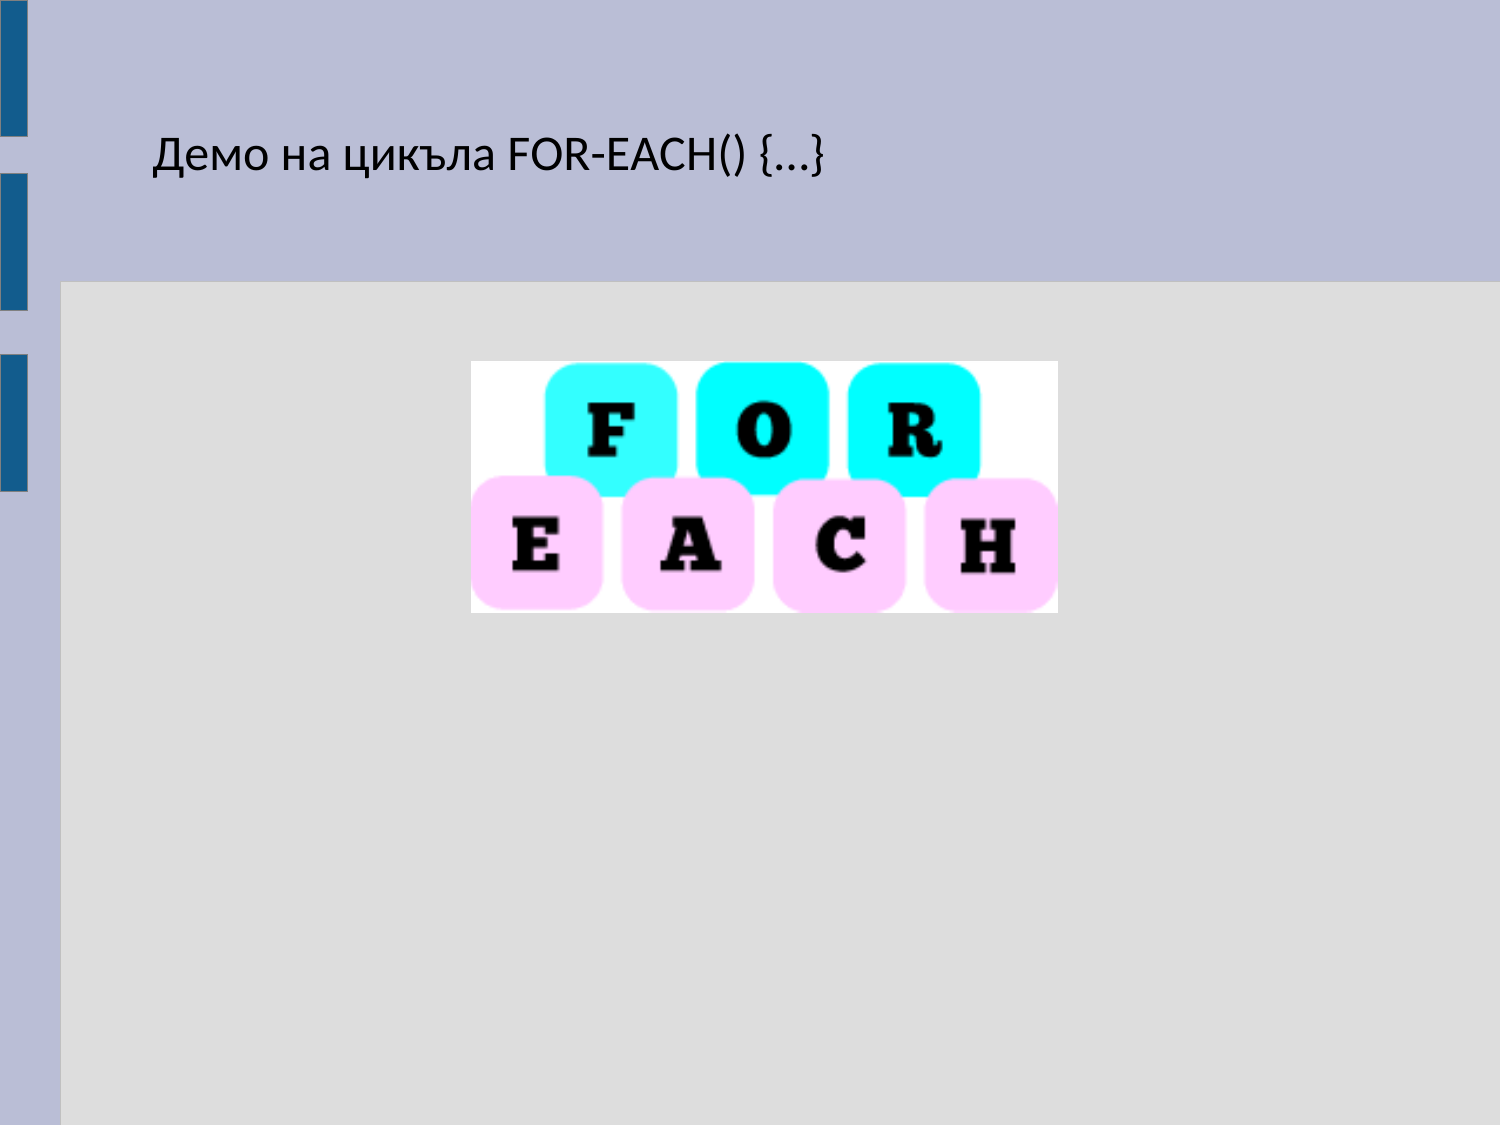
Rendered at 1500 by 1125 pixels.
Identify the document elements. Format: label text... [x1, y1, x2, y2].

picture [471, 361, 1058, 613]
title Демо на цикъла FOR-EACH() {…} [137, 112, 1488, 300]
